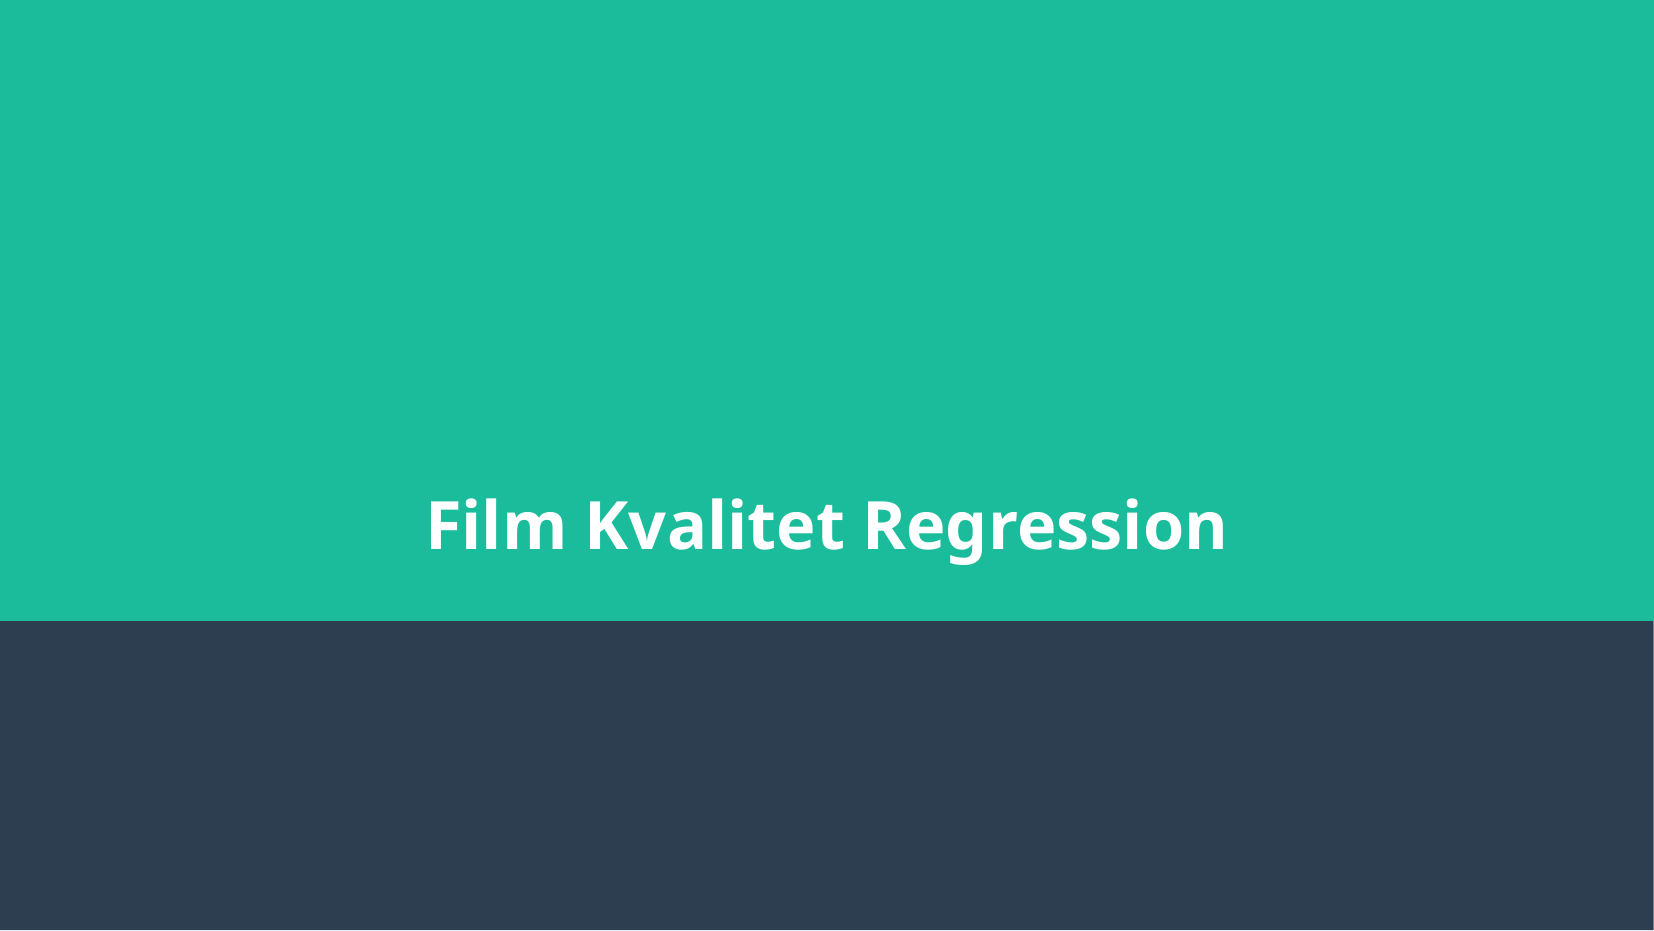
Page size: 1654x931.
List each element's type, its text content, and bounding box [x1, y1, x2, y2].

title Film Kvalitet Regression [59, 465, 1595, 583]
